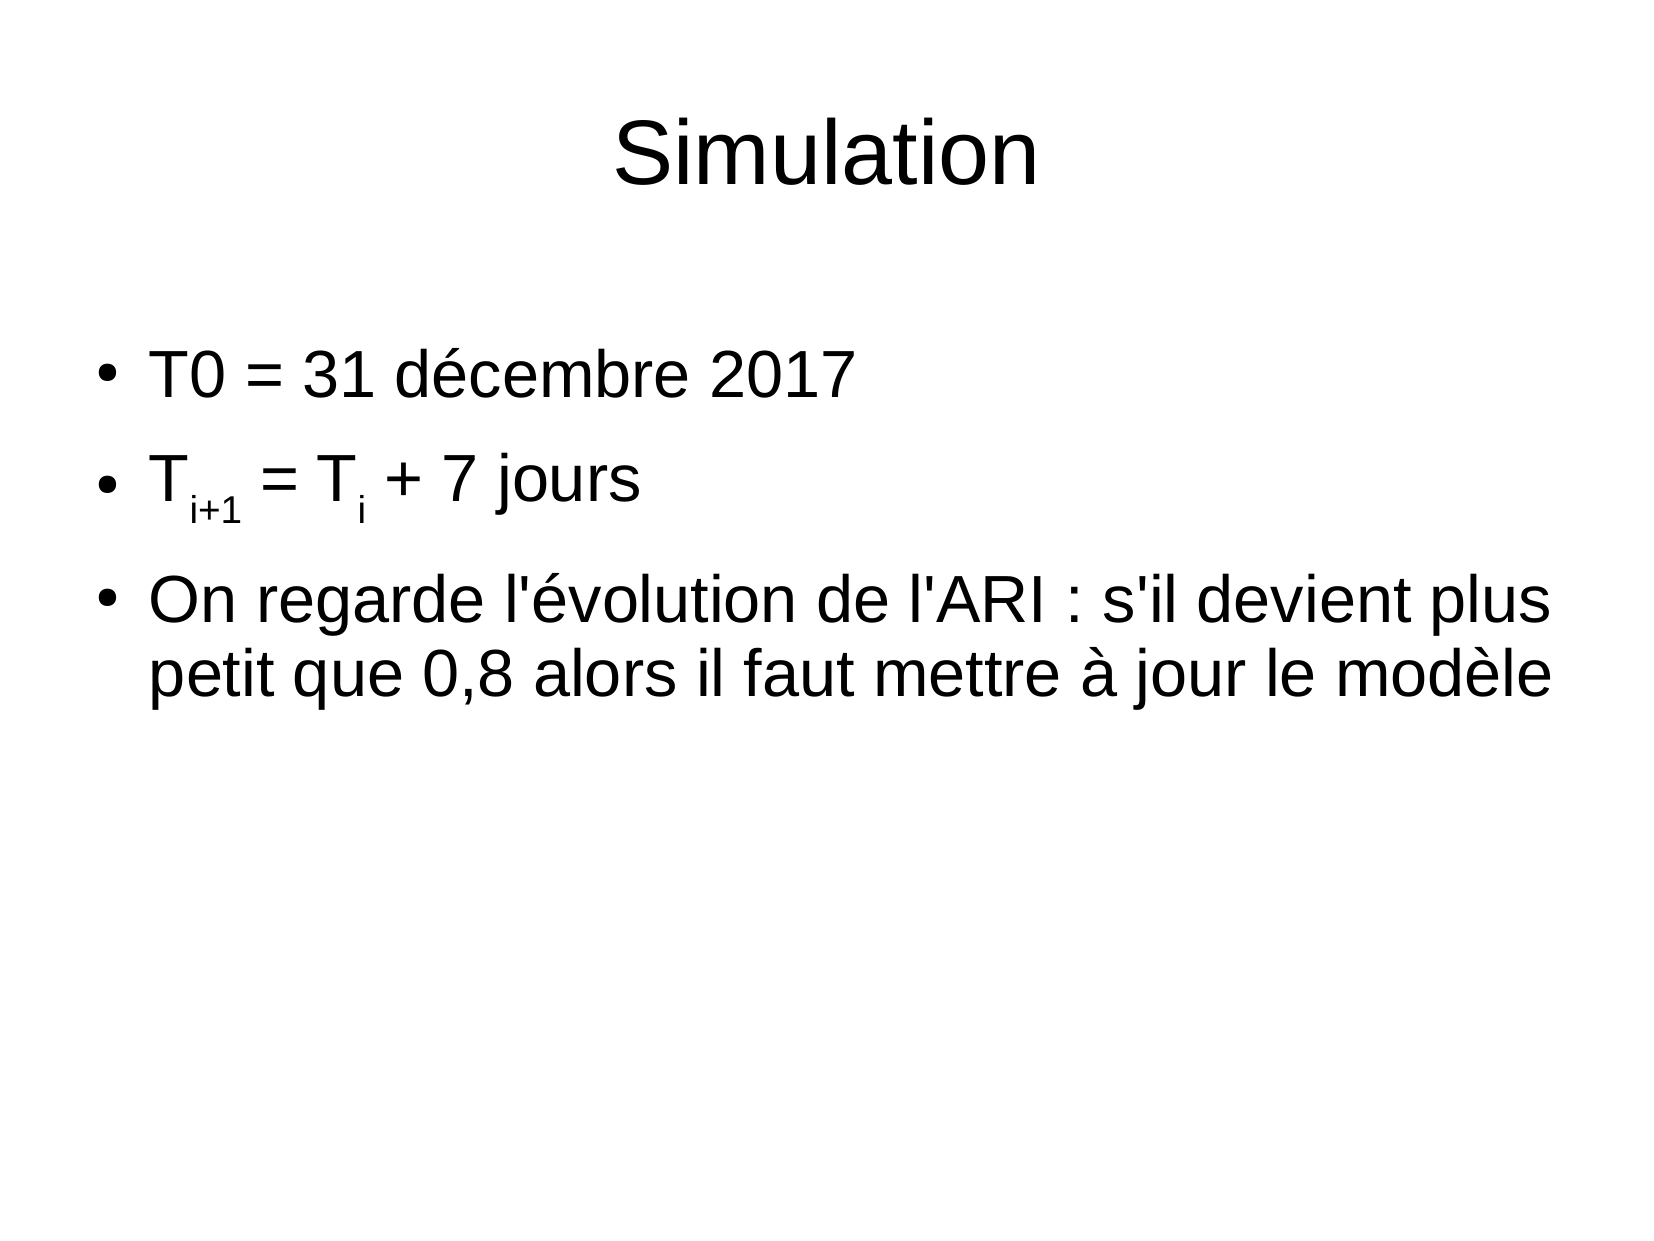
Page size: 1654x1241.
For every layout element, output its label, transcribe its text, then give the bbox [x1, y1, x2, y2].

list T0 = 31 décembre 2017 Ti+1 = Ti + 7 jours On regarde l'évolution de l'ARI : s'il devient plus petit que 0,8 alors il faut mettre à jour le modèle [78, 337, 1567, 1156]
title Simulation [82, 49, 1571, 257]
